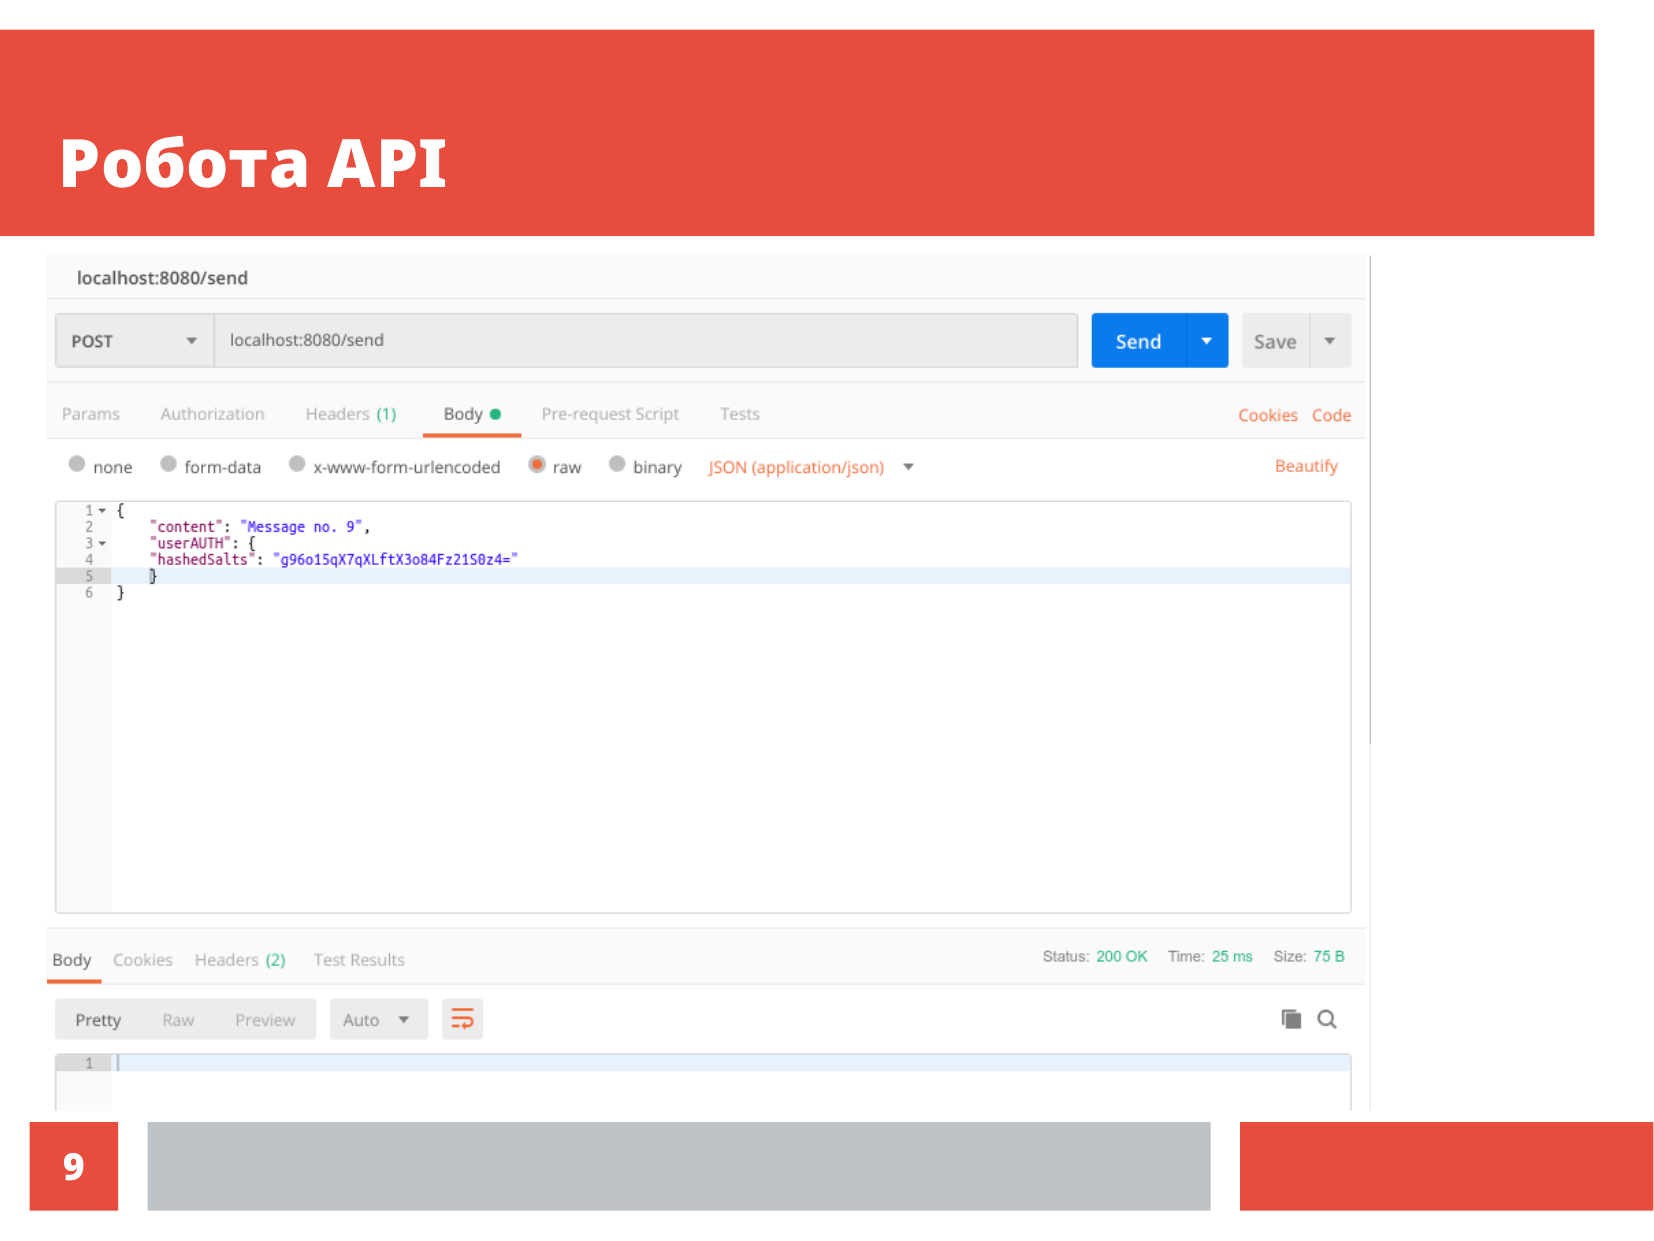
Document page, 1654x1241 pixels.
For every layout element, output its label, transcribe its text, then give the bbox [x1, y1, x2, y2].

picture [47, 253, 1371, 1111]
title Робота API [59, 59, 1595, 207]
